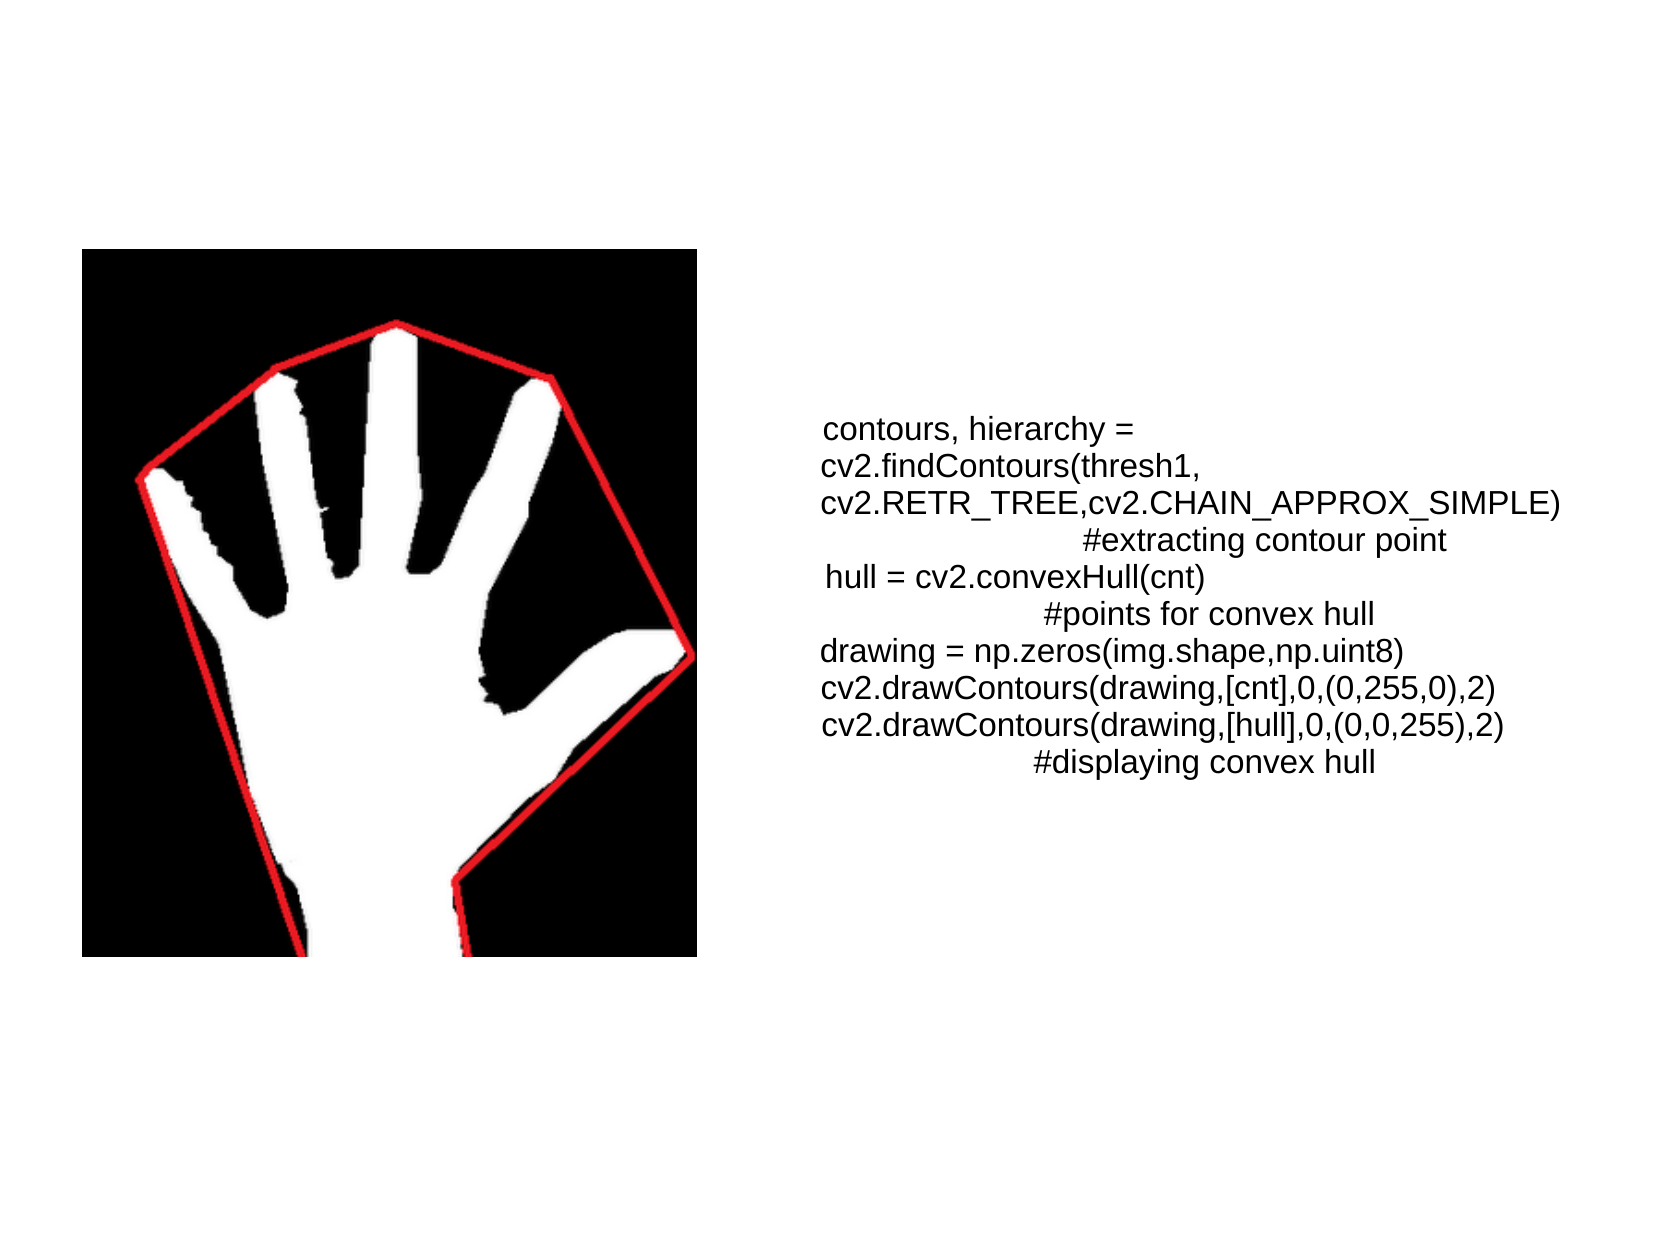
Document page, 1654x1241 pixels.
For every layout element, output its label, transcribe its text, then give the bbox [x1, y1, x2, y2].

subtitle contours, hierarchy = cv2.findContours(thresh1, cv2.RETR_TREE,cv2.CHAIN_APPROX_SIMPLE) #extracting contour point hull = cv2.convexHull(cnt) #points for convex hull drawing = np.zeros(img.shape,np.uint8) cv2.drawContours(drawing,[cnt],0,(0,255,0),2) cv2.drawContours(drawing,[hull],0,(0,0,255),2) #displaying convex hull [283, 272, 1654, 993]
picture [82, 248, 697, 957]
